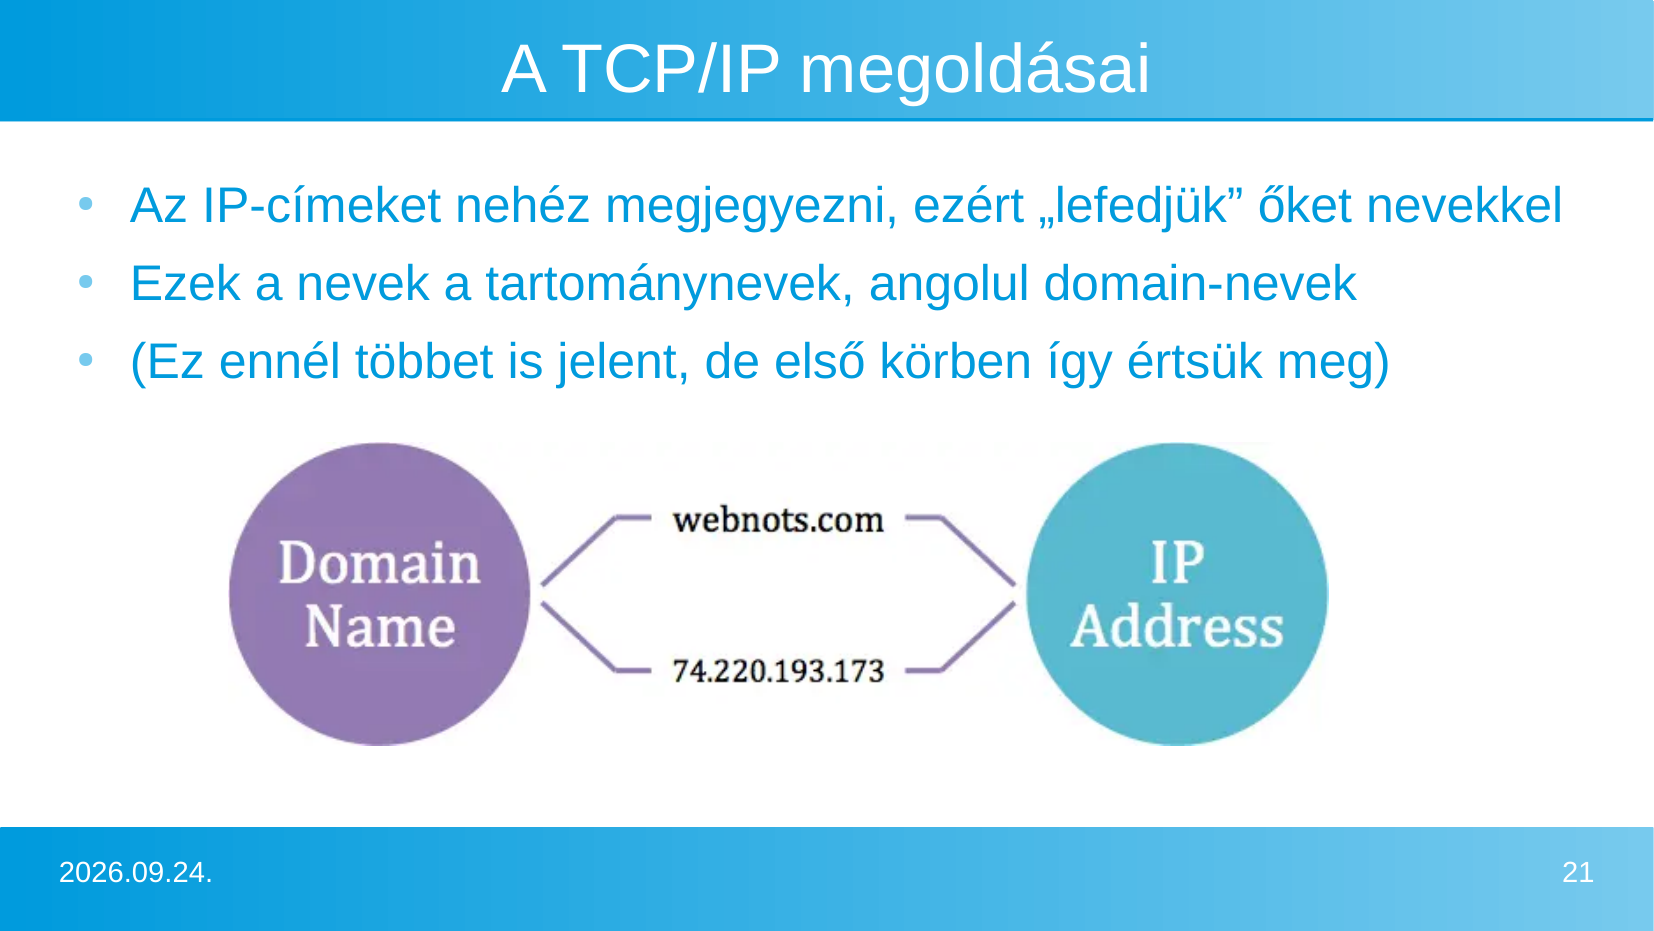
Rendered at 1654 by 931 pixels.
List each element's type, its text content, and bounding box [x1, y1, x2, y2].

title A TCP/IP megoldásai [59, 29, 1595, 108]
picture [228, 442, 1329, 746]
list Az IP-címeket nehéz megjegyezni, ezért „lefedjük” őket nevekkel Ezek a nevek a tartománynevek, angolul domain-nevek (Ez ennél többet is jelent, de első körben így értsük meg) [59, 177, 1595, 473]
